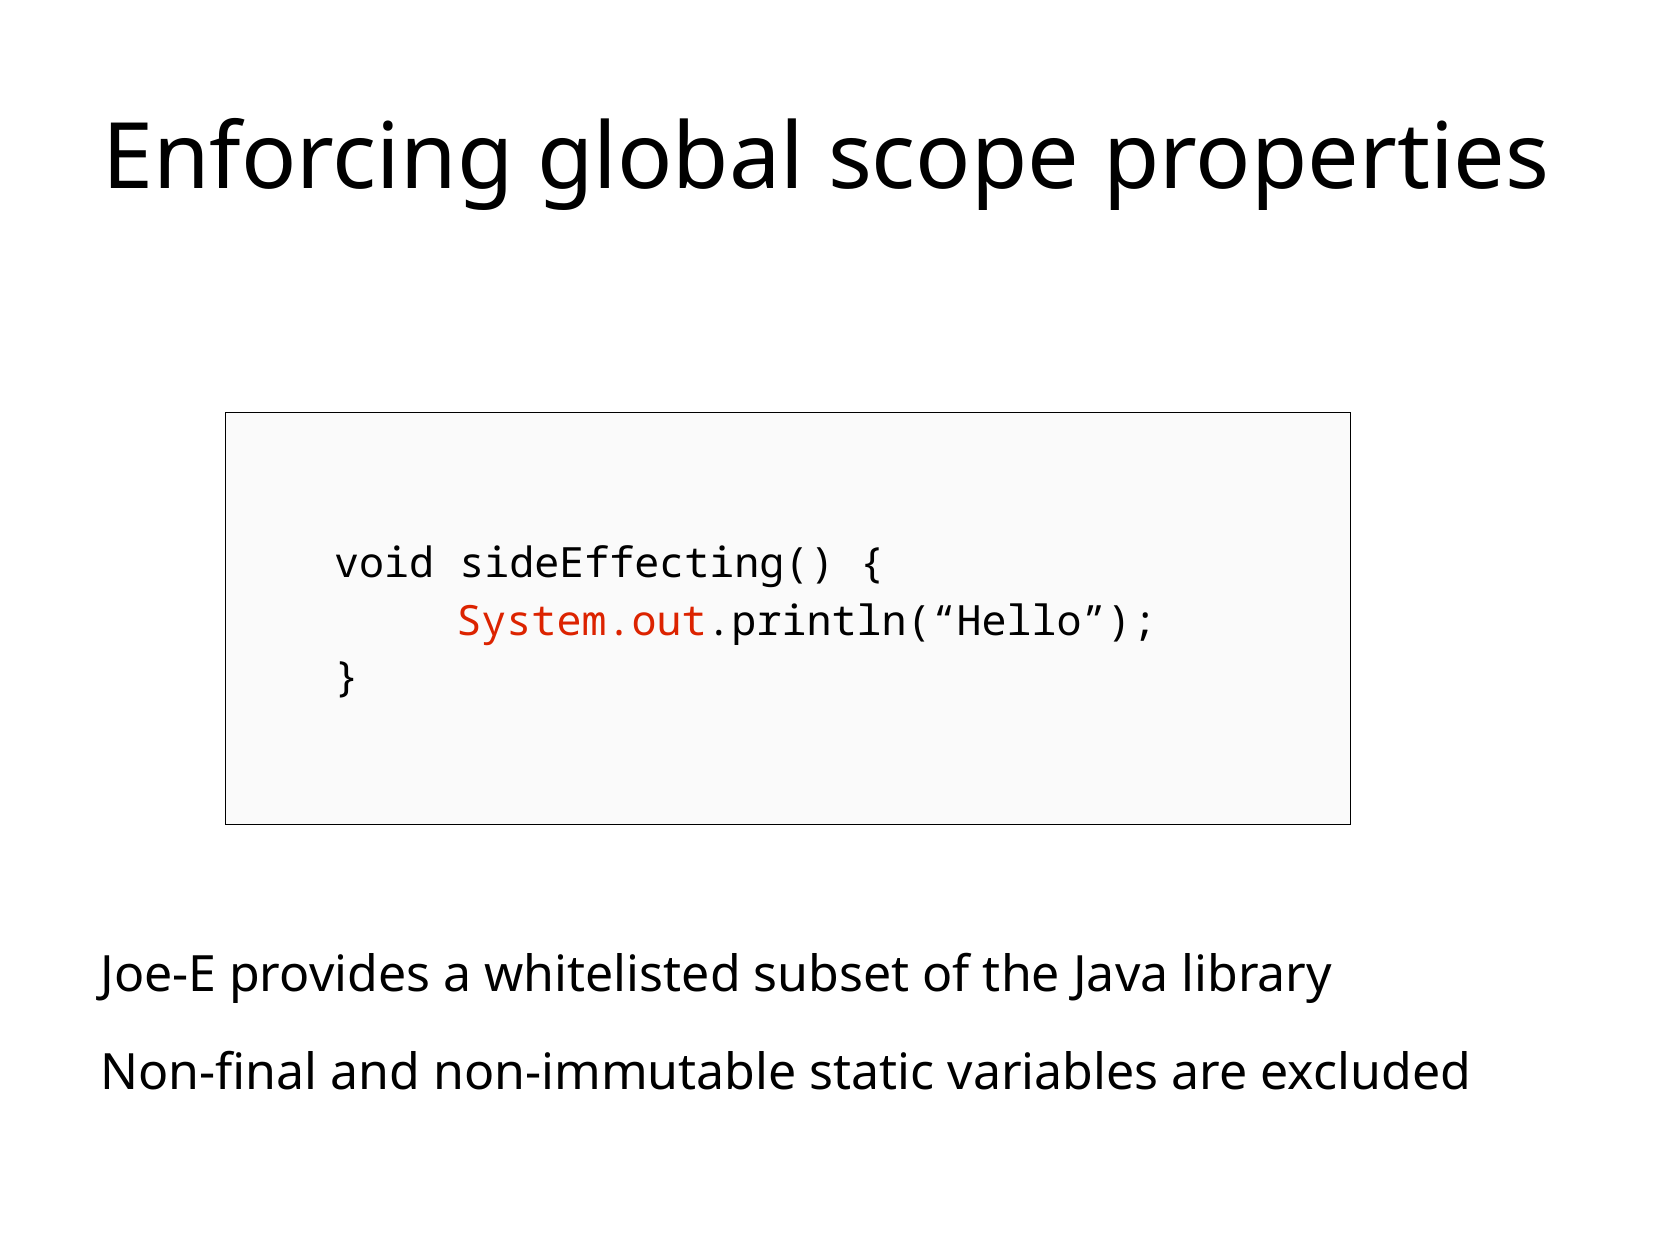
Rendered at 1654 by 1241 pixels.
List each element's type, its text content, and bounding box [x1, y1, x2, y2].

title Enforcing global scope properties [82, 56, 1571, 250]
text_box void sideEffecting() { System.out.println(“Hello”); } [225, 412, 1351, 825]
list Joe-E provides a whitelisted subset of the Java library Non-final and non-immutable static variables are excluded [82, 937, 1571, 1096]
